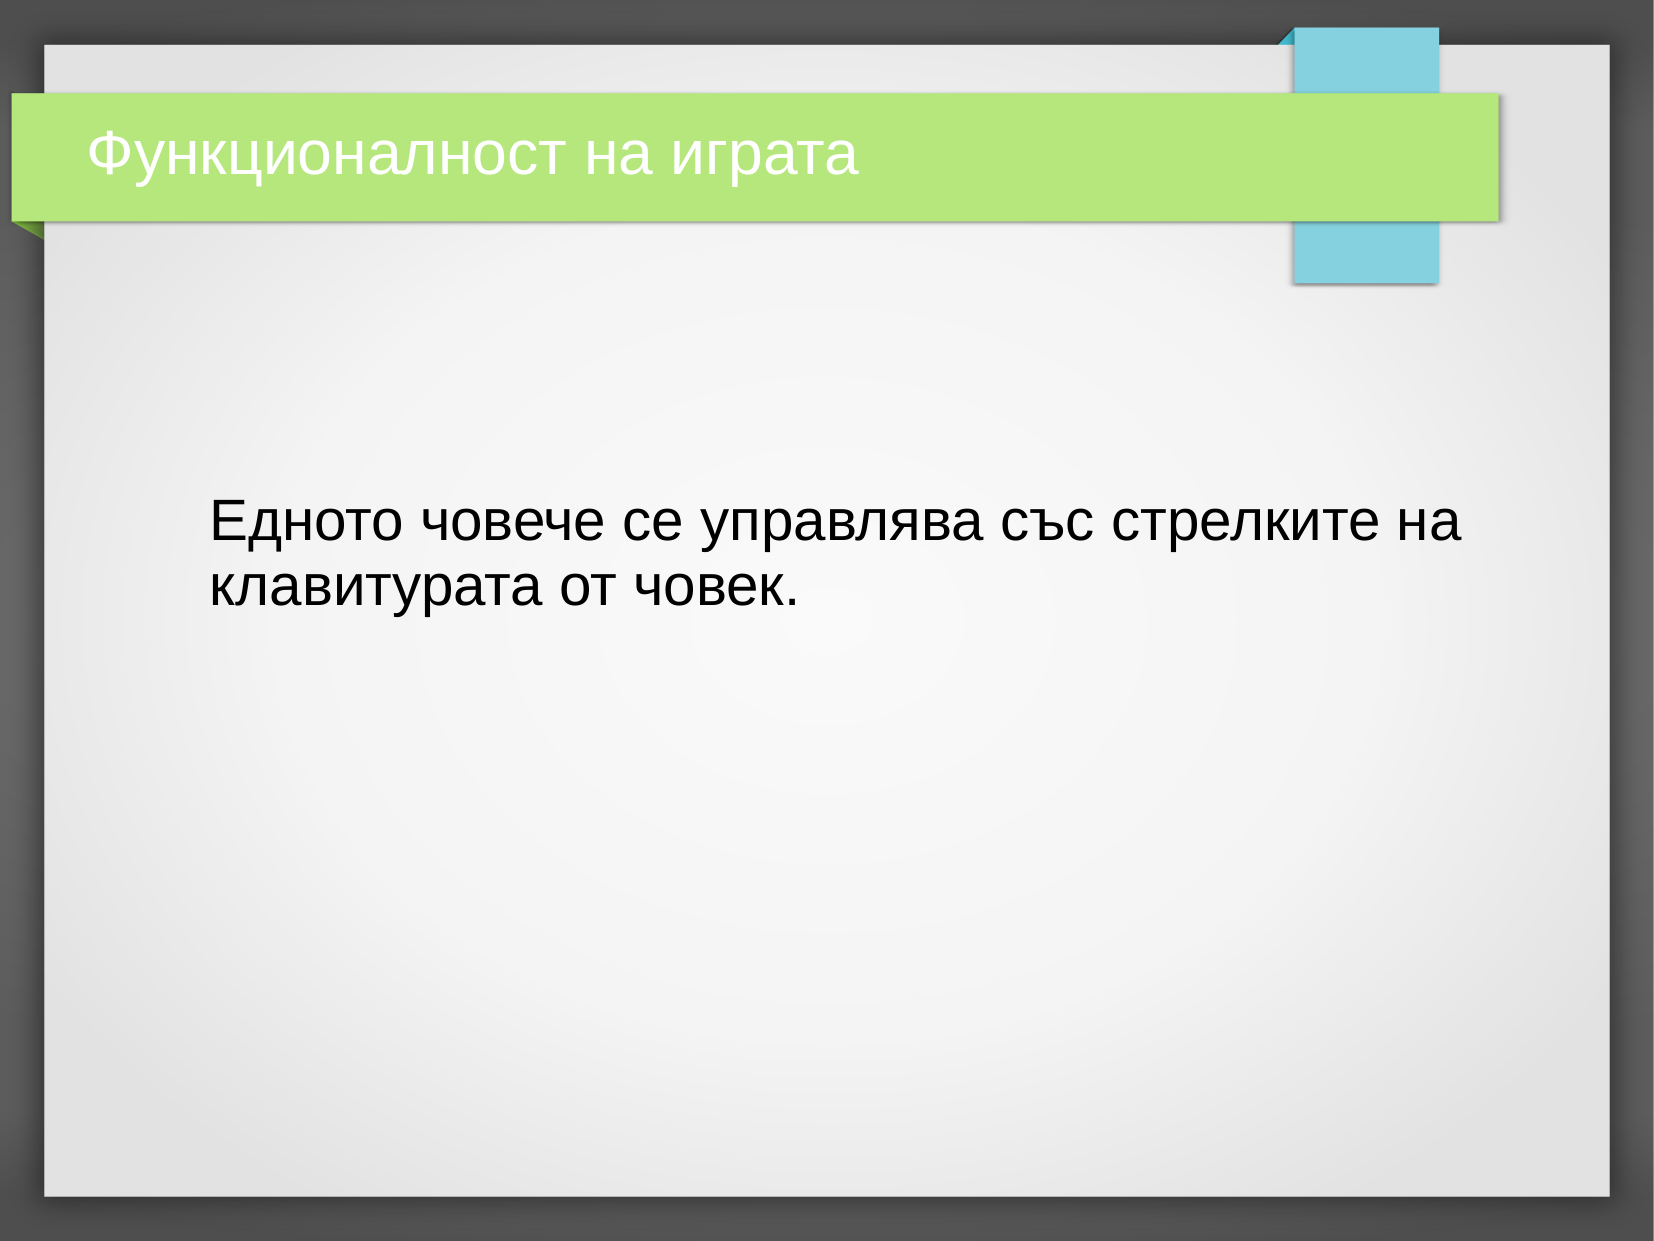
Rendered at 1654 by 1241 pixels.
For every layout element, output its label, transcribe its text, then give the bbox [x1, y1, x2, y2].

text_box Едното човече се управлява със стрелките на клавитурата от човек. [195, 480, 1501, 625]
title Функционалност на играта [86, 105, 1576, 271]
picture [0, 0, 1654, 1241]
